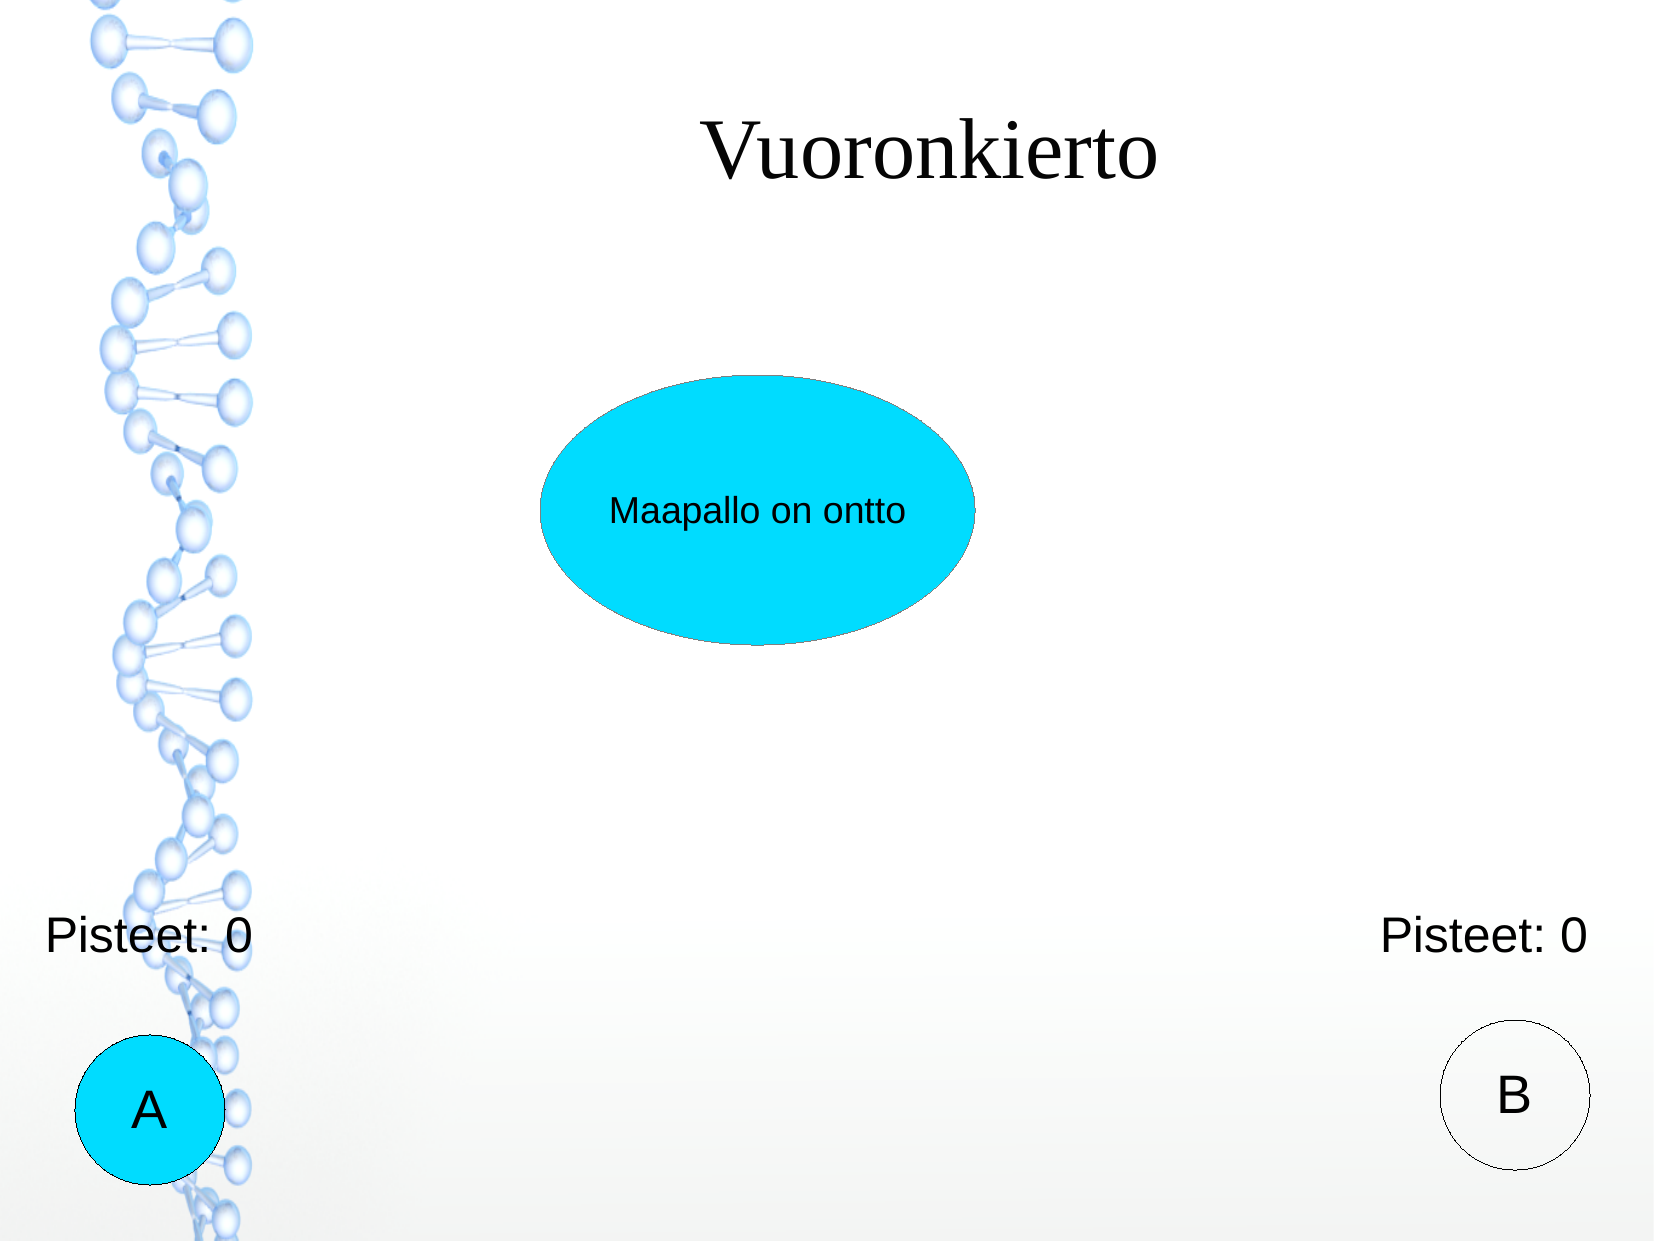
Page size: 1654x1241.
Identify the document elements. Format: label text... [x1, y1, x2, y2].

text_box Maapallo on ontto [540, 375, 976, 646]
text_box B [1440, 1020, 1591, 1171]
text_box A [74, 1034, 226, 1186]
picture [0, 0, 1654, 1241]
title Vuoronkierto [265, 47, 1595, 252]
text_box Pisteet: 0 [30, 900, 271, 972]
text_box Pisteet: 0 [1365, 900, 1606, 972]
